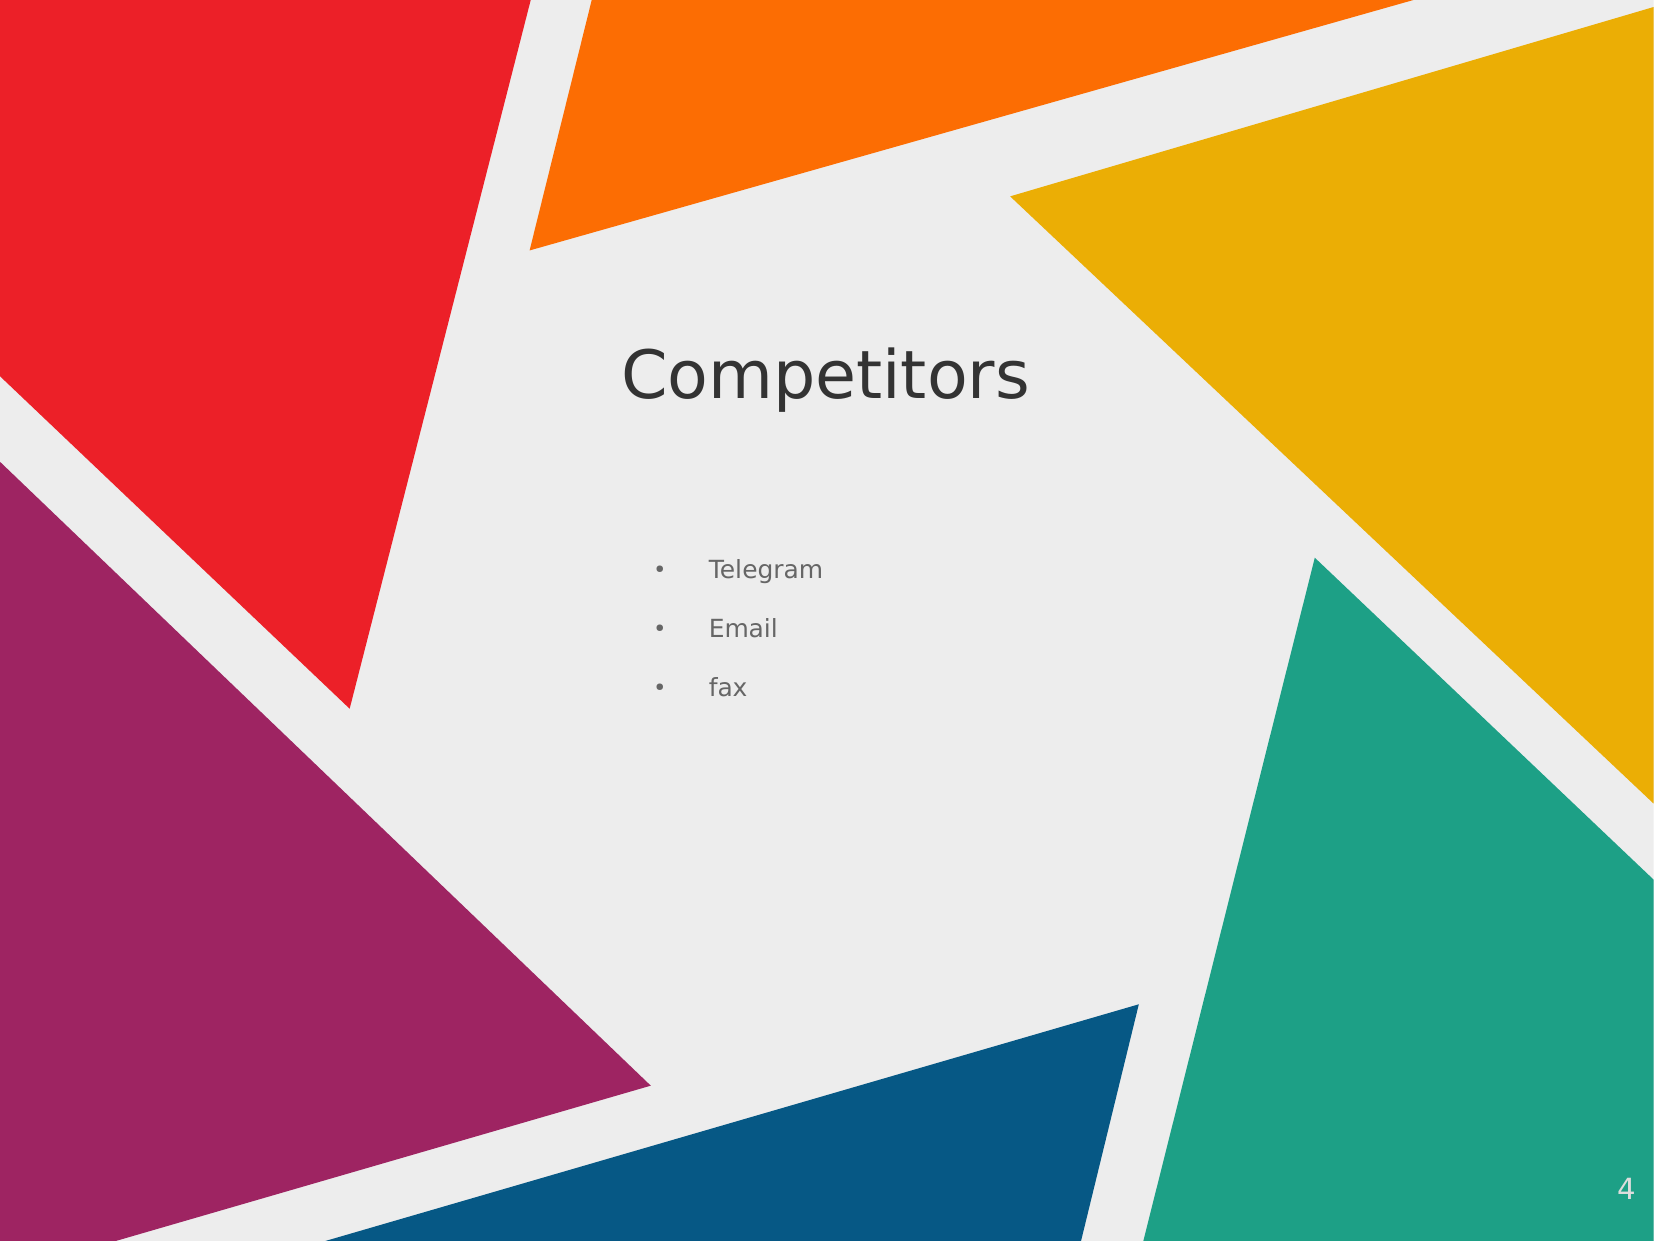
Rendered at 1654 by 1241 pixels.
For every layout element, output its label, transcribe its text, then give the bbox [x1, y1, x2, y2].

title Competitors [467, 271, 1185, 479]
list Telegram Email fax [637, 555, 1361, 1112]
